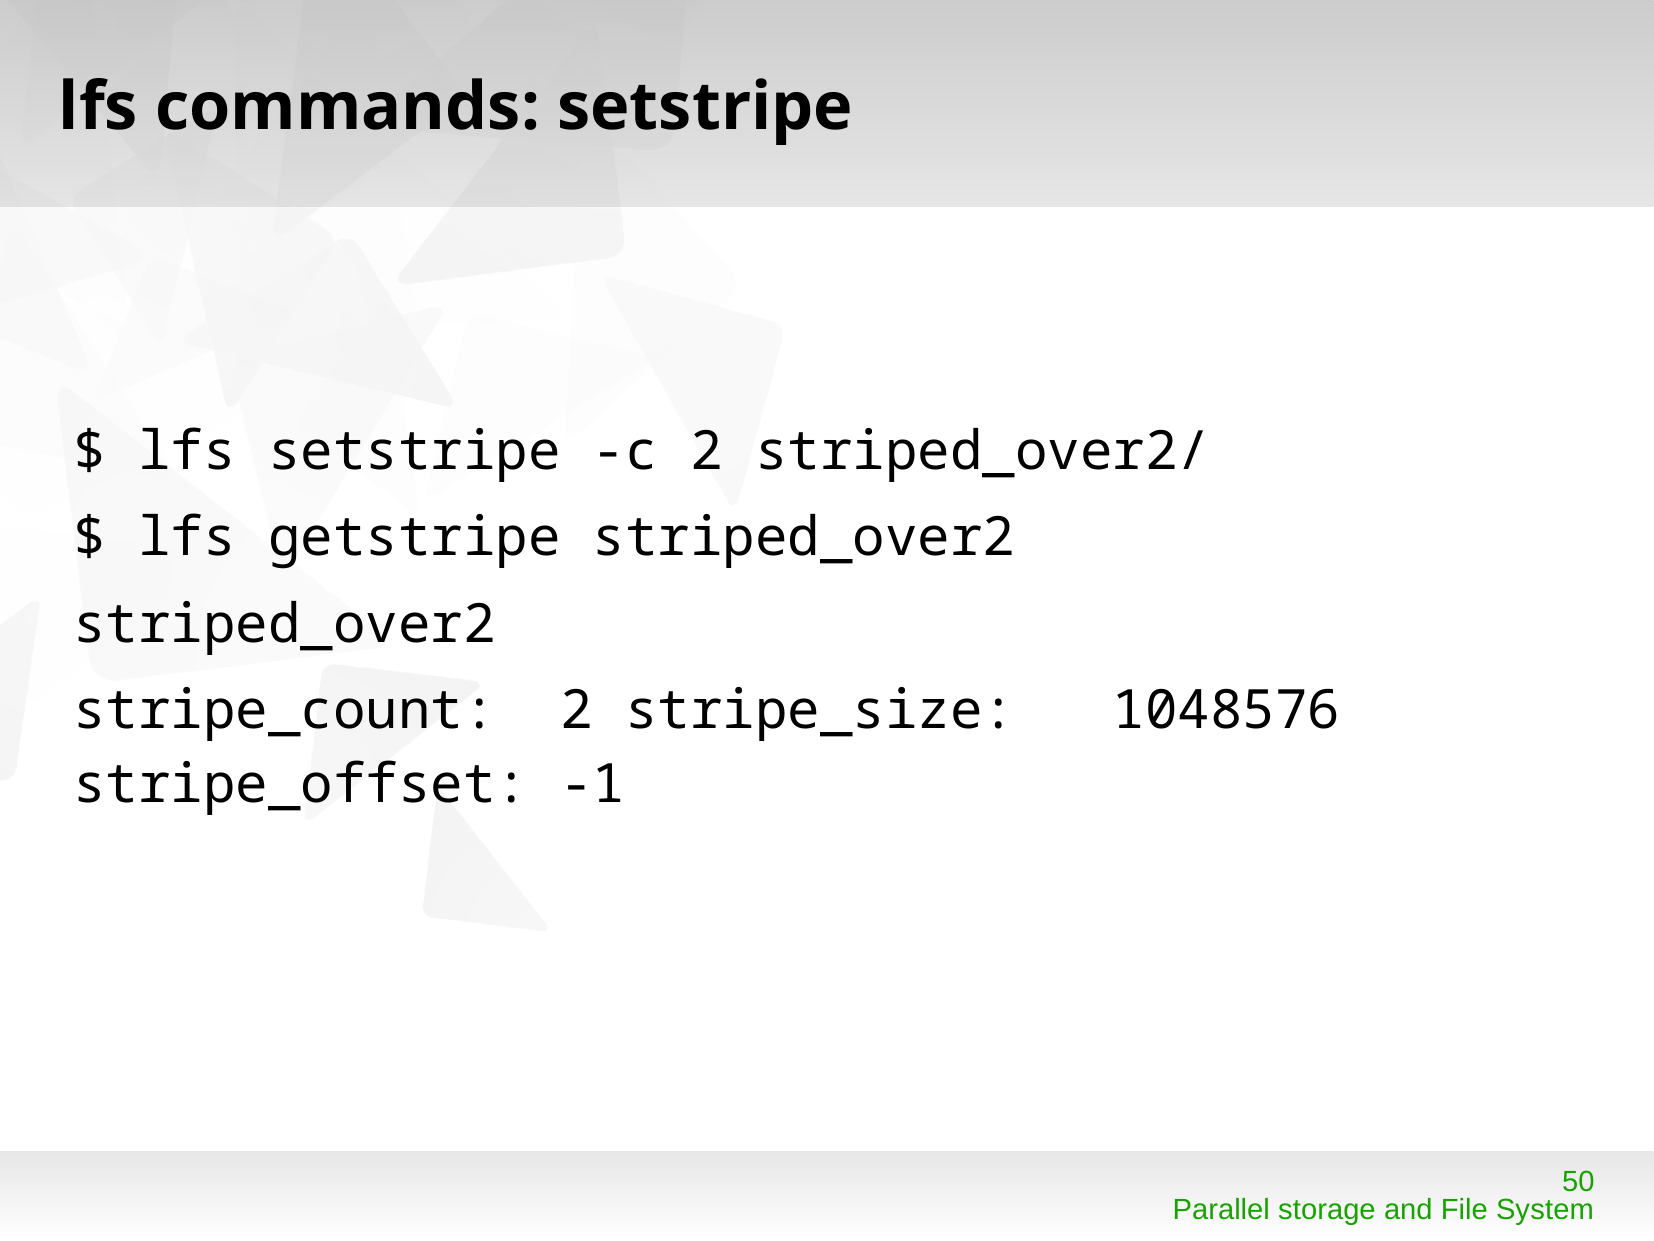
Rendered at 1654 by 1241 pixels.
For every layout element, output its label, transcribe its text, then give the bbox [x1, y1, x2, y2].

list $ lfs setstripe -c 2 striped_over2/ $ lfs getstripe striped_over2 striped_over2 stripe_count: 2 stripe_size: 1048576 stripe_offset: -1 [29, 324, 1595, 857]
picture [0, 0, 783, 931]
title lfs commands: setstripe [59, 29, 1595, 178]
